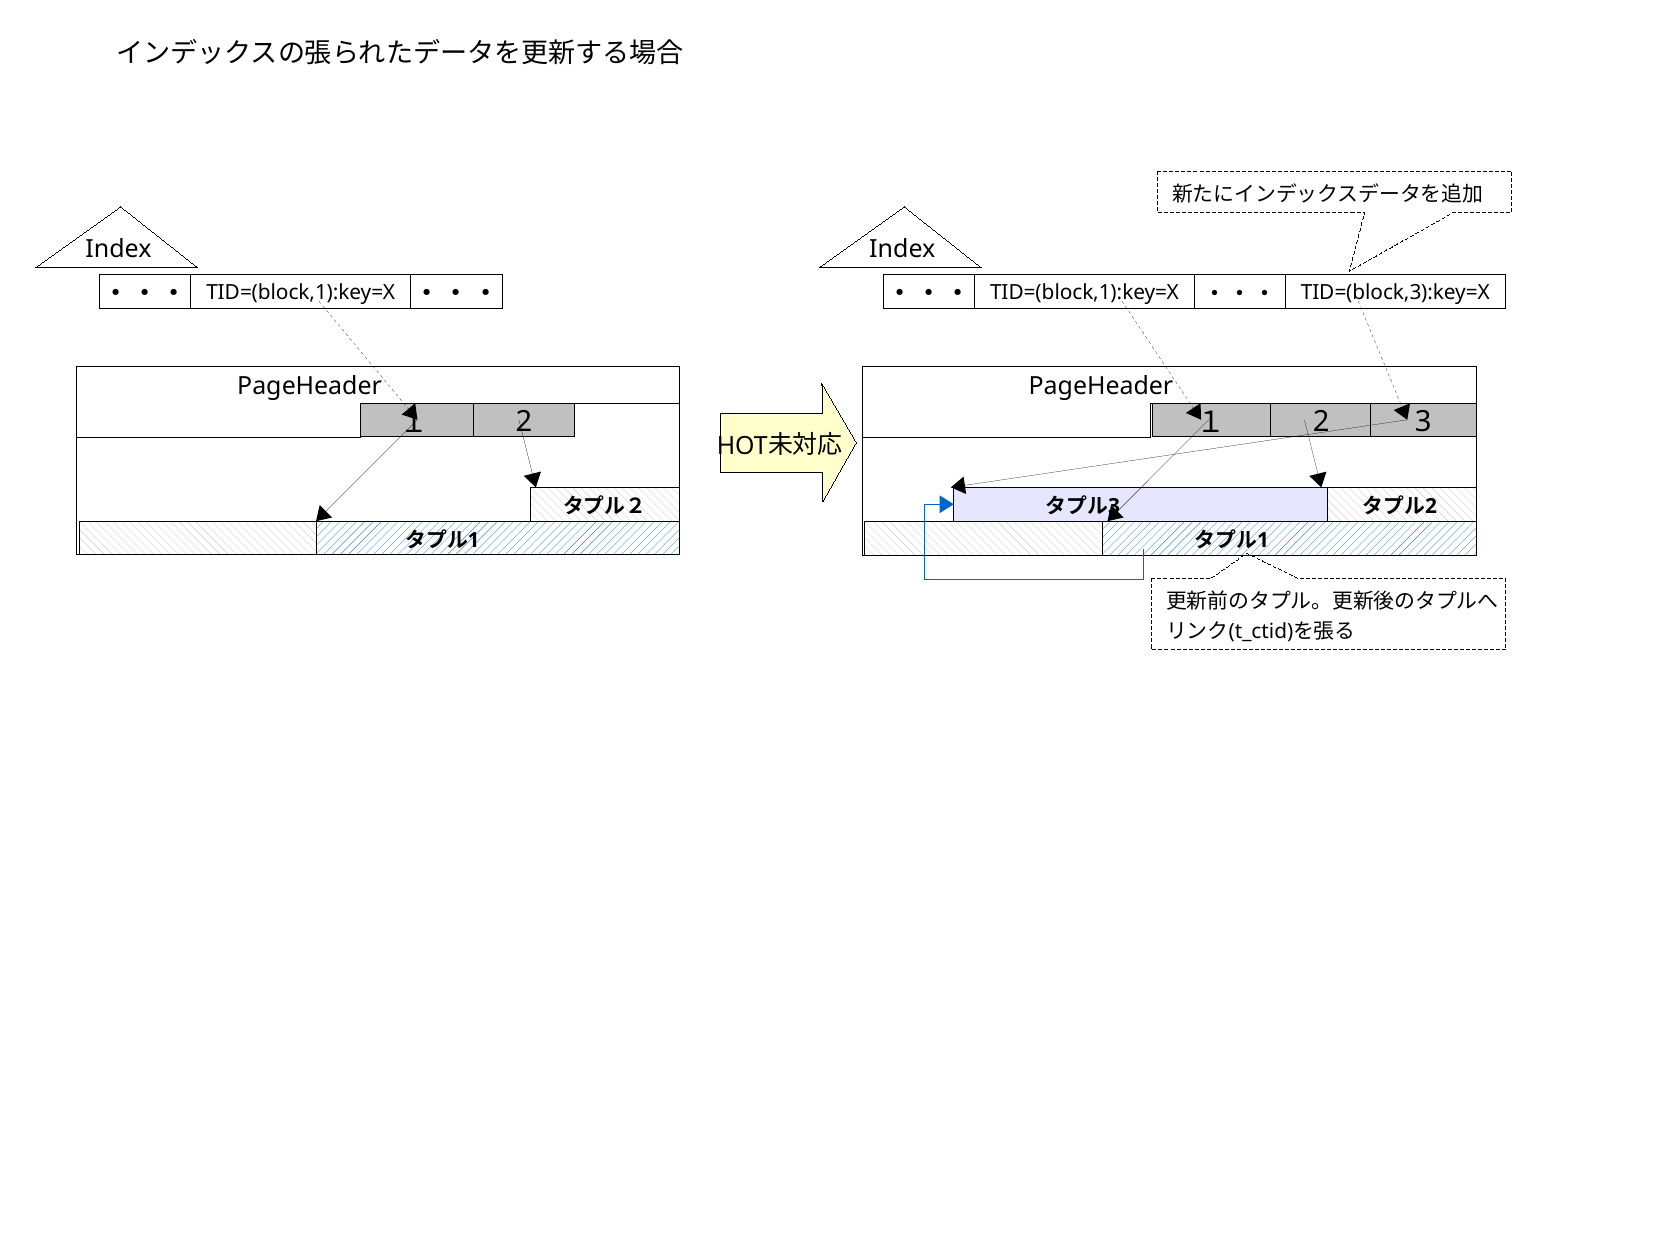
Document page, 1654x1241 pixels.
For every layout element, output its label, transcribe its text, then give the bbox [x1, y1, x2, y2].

text_box TID=(block,1):key=X [191, 274, 410, 309]
text_box タプル1 [317, 521, 680, 555]
text_box 3 [1370, 404, 1477, 437]
text_box Index [819, 206, 982, 268]
text_box 新たにインデックスデータを追加 [1157, 171, 1512, 272]
text_box 更新前のタプル。更新後のタプルへ リンク(t_ctid)を張る [1151, 553, 1506, 650]
text_box タプル3 [1109, 487, 1328, 522]
text_box 2 [1309, 426, 1370, 437]
text_box 2 [1270, 404, 1370, 437]
text_box インデックスの張られたデータを更新する場合 [101, 23, 768, 89]
text_box タプル1 [1103, 522, 1477, 556]
text_box ・・・ [410, 274, 503, 309]
text_box 3 [1370, 404, 1406, 425]
text_box タプル２ [530, 487, 680, 522]
text_box １ [361, 404, 413, 437]
text_box TID=(block,3):key=X [1285, 274, 1506, 309]
text_box １ [1152, 404, 1270, 437]
text_box タプル2 [1328, 487, 1477, 522]
text_box ・・・ [99, 274, 191, 309]
text_box Index [35, 206, 198, 268]
text_box TID=(block,1):key=X [975, 274, 1194, 309]
text_box PageHeader [862, 366, 1477, 438]
text_box [864, 521, 924, 556]
text_box [925, 521, 1103, 556]
text_box タプル3 [953, 487, 1140, 522]
text_box ・・・ [1194, 274, 1285, 309]
text_box ・・・ [883, 274, 975, 309]
text_box 2 [473, 404, 575, 437]
text_box PageHeader [76, 366, 680, 438]
text_box １ [402, 404, 473, 437]
text_box [79, 521, 317, 555]
text_box HOT未対応 [720, 383, 857, 502]
